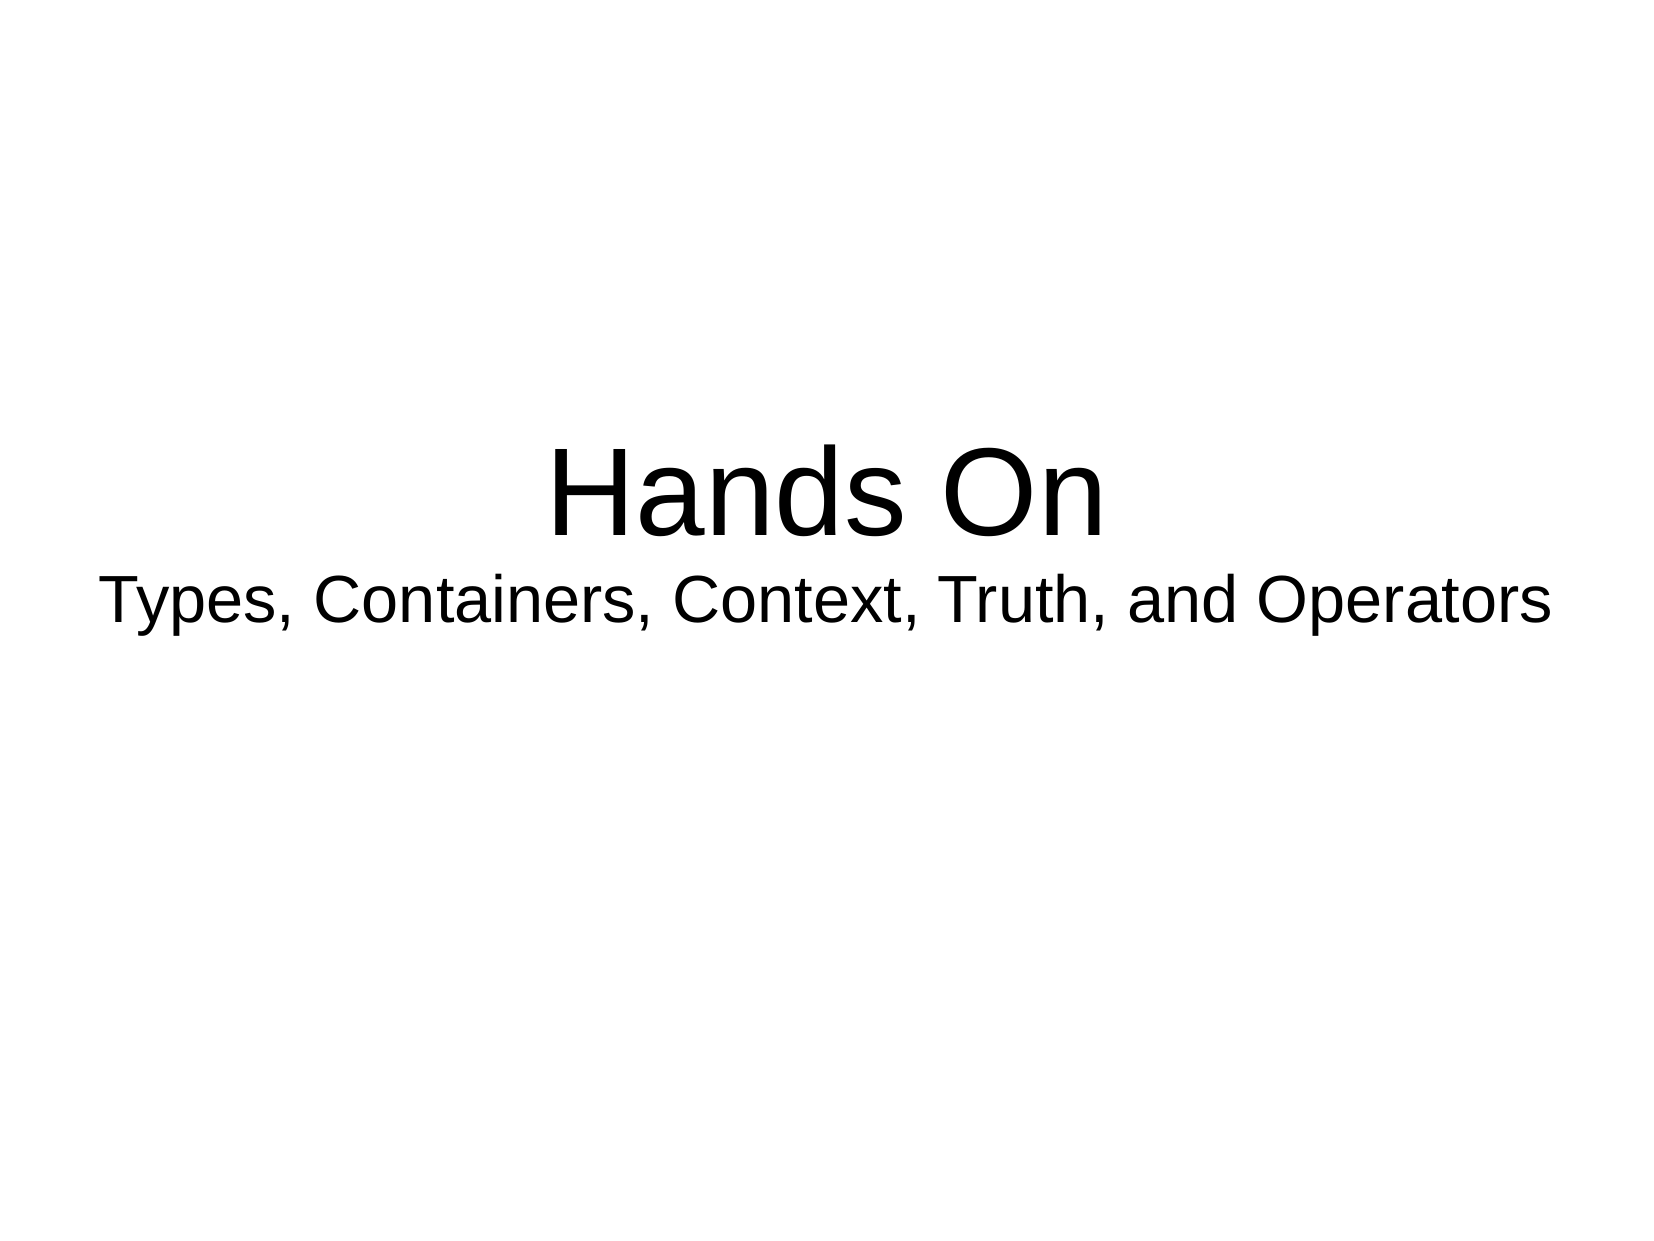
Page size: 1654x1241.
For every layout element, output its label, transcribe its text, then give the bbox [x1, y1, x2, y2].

subtitle Hands On Types, Containers, Context, Truth, and Operators [82, 49, 1571, 1010]
